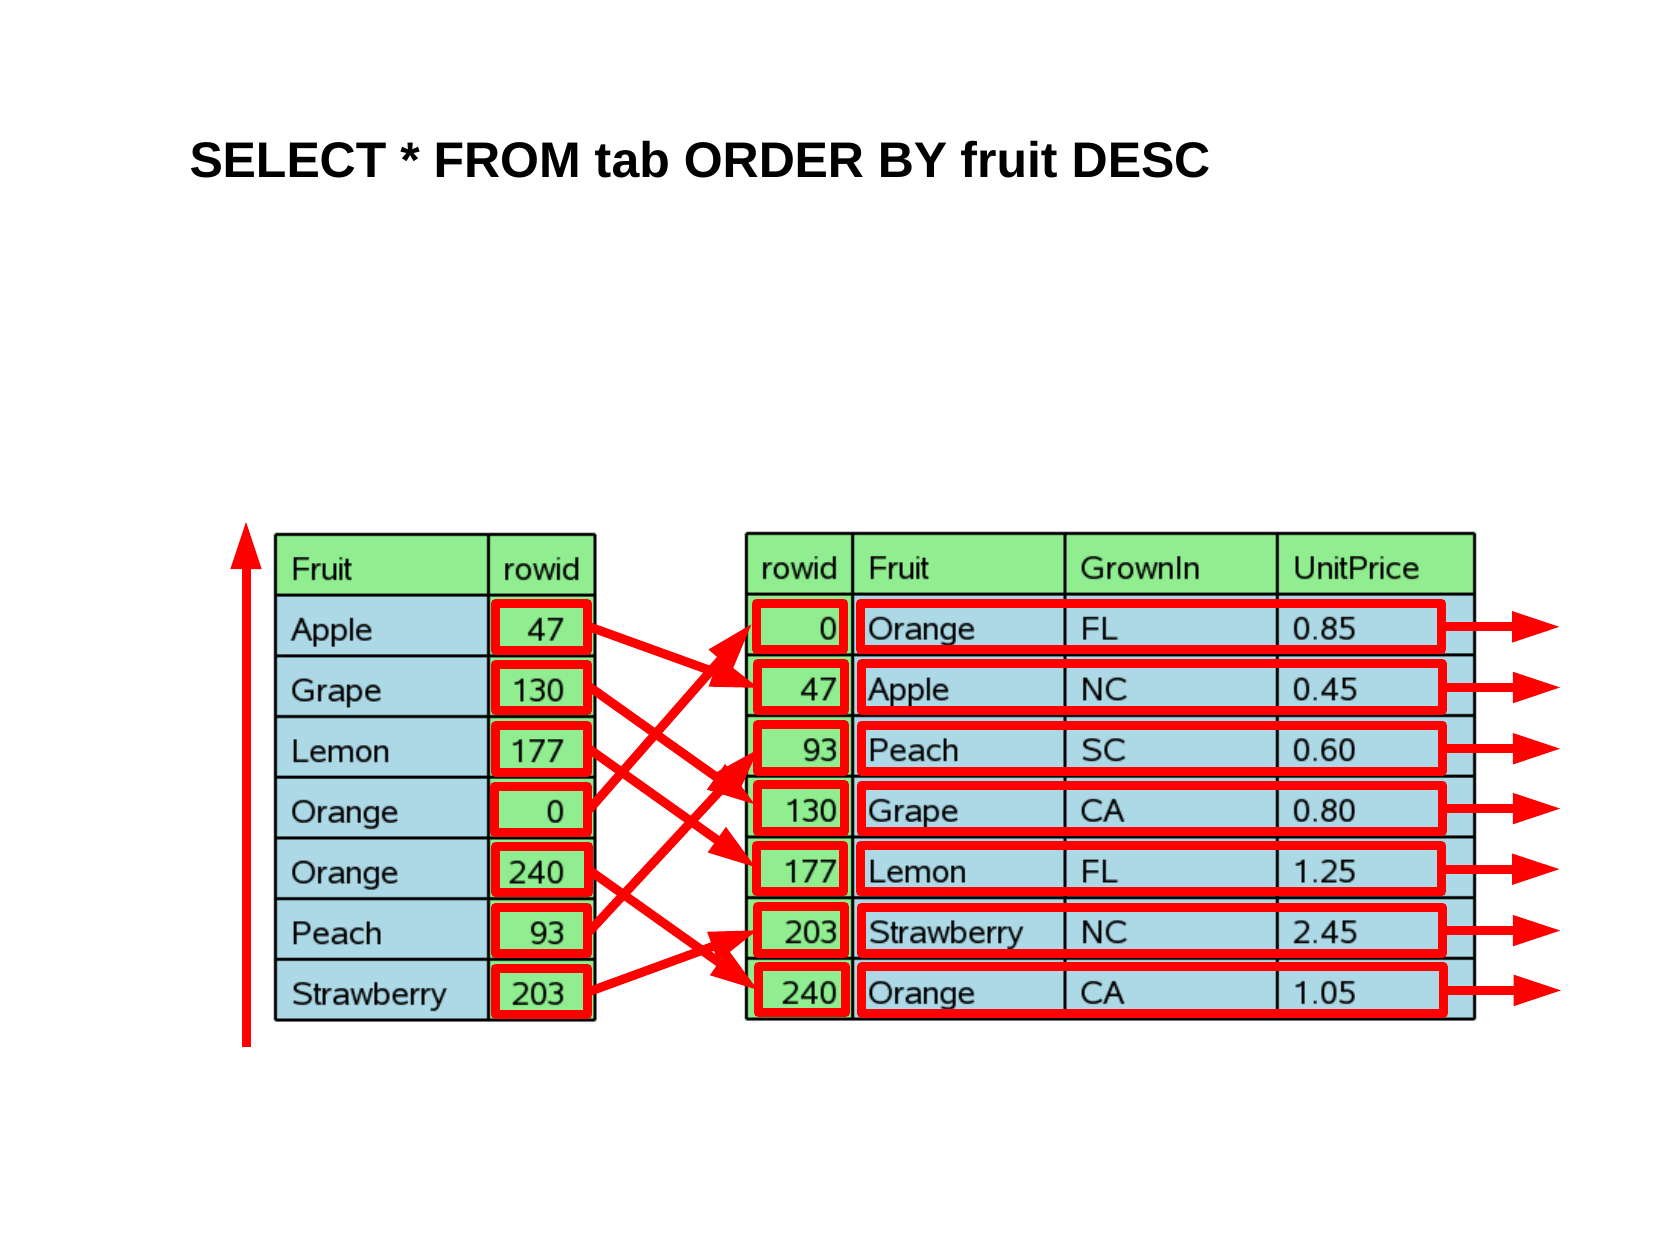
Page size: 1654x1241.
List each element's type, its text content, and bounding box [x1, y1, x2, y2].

picture [866, 730, 1438, 767]
picture [500, 912, 583, 949]
picture [865, 850, 1437, 887]
picture [762, 668, 840, 706]
picture [866, 912, 1438, 949]
picture [761, 608, 839, 645]
picture [866, 790, 1438, 827]
picture [761, 850, 839, 887]
picture [762, 911, 840, 949]
picture [259, 518, 612, 1037]
picture [865, 608, 1437, 645]
picture [866, 668, 1438, 706]
picture [500, 973, 583, 1010]
picture [762, 729, 840, 767]
picture [500, 851, 584, 888]
picture [500, 730, 583, 768]
picture [500, 608, 583, 646]
picture [730, 517, 1490, 1036]
picture [499, 791, 583, 828]
picture [500, 669, 583, 706]
text_box SELECT * FROM tab ORDER BY fruit DESC [174, 124, 1226, 197]
picture [763, 971, 841, 1008]
picture [762, 789, 840, 827]
picture [866, 971, 1439, 1009]
